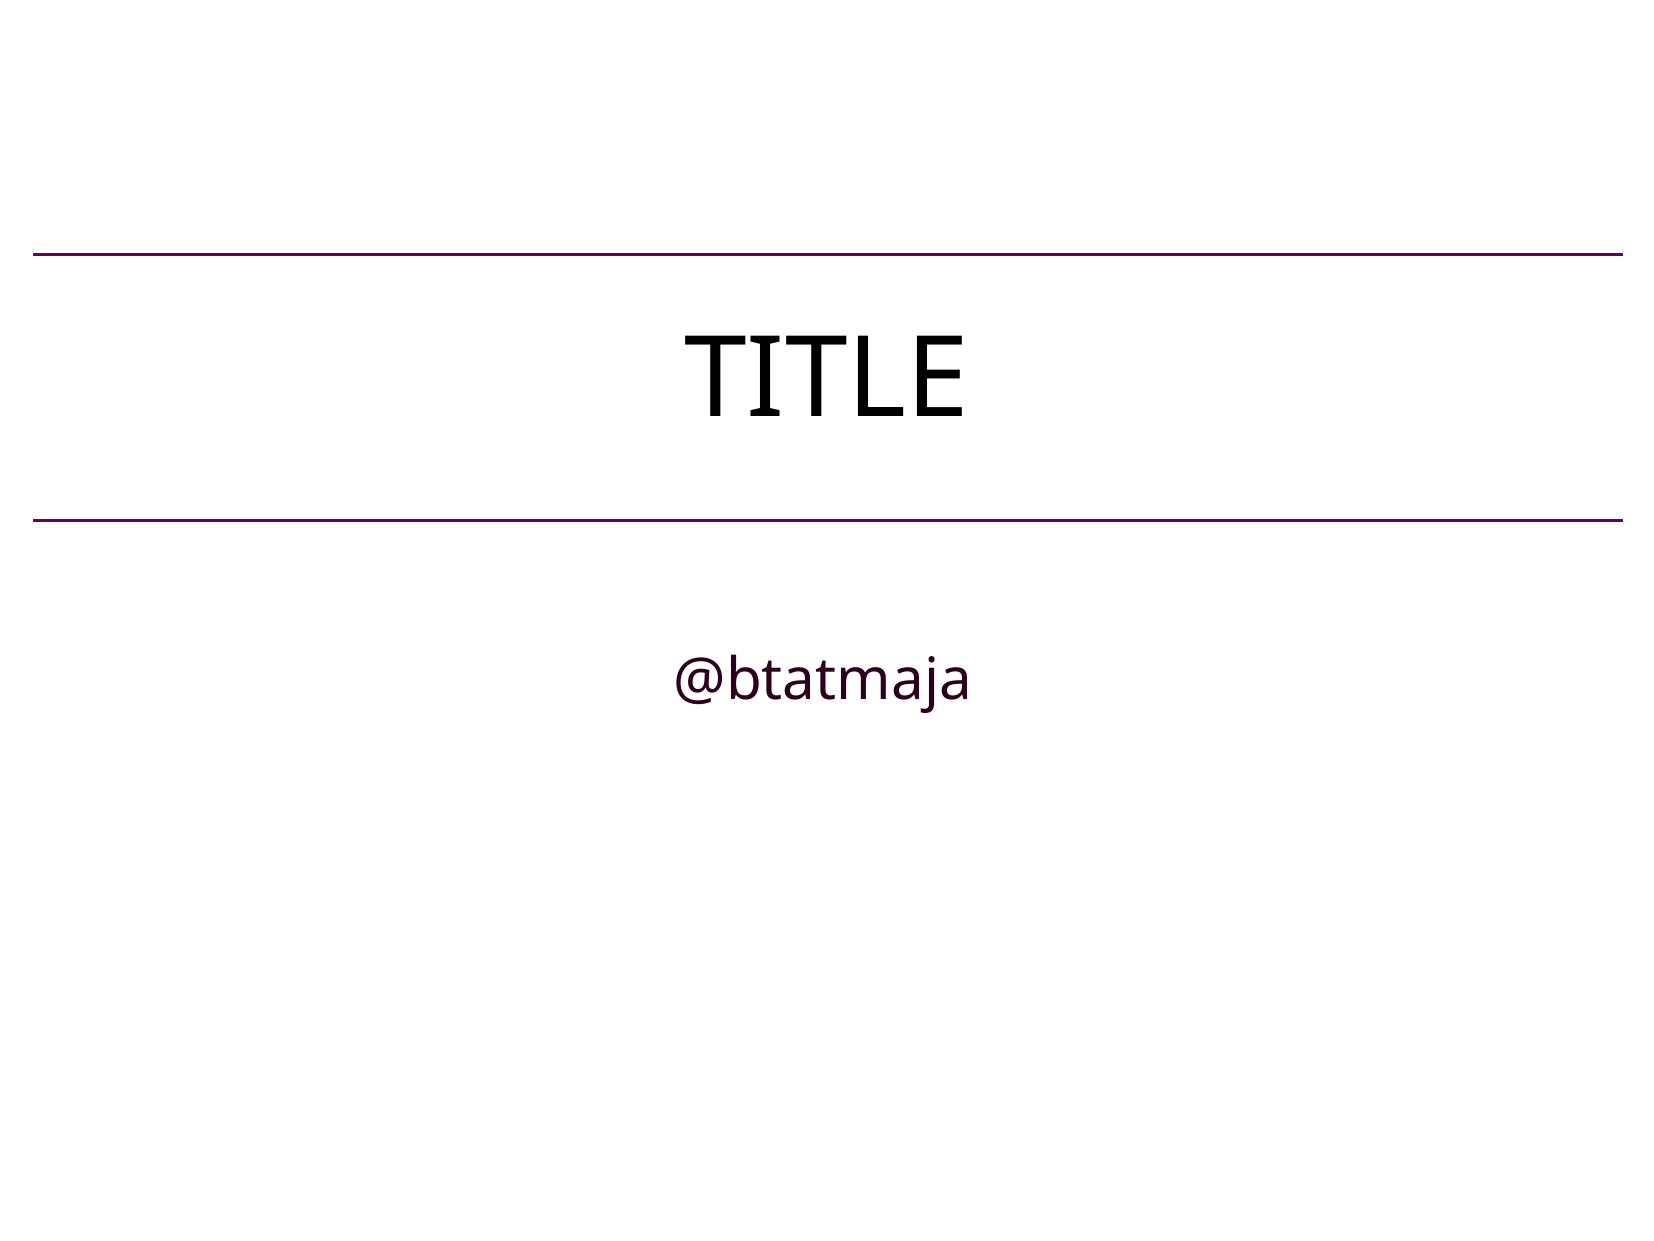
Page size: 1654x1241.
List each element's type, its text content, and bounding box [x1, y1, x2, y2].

text_box @btatmaja [627, 630, 1018, 711]
subtitle TITLE [82, 225, 1571, 519]
